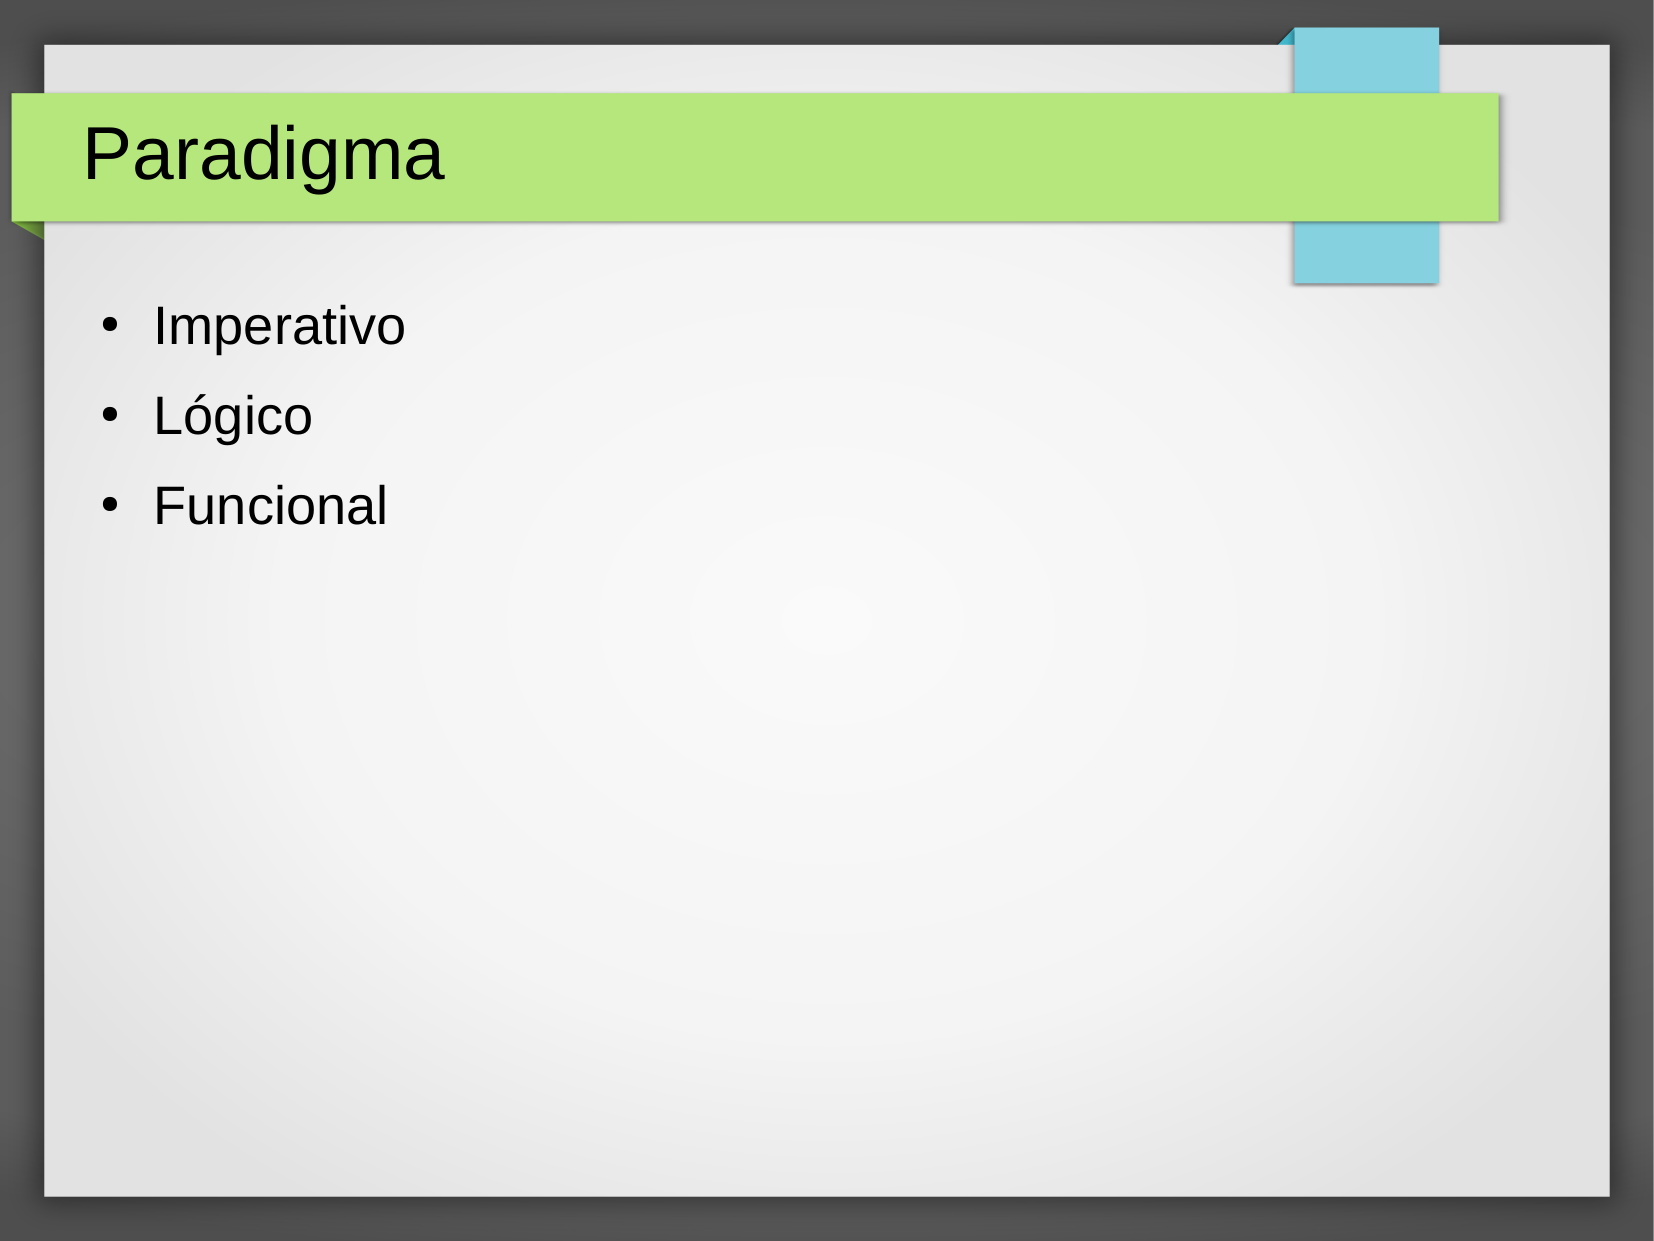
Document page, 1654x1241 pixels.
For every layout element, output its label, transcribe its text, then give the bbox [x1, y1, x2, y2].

picture [0, 0, 1654, 1241]
list Imperativo Lógico Funcional [82, 295, 1571, 1015]
title Paradigma [82, 94, 1264, 213]
